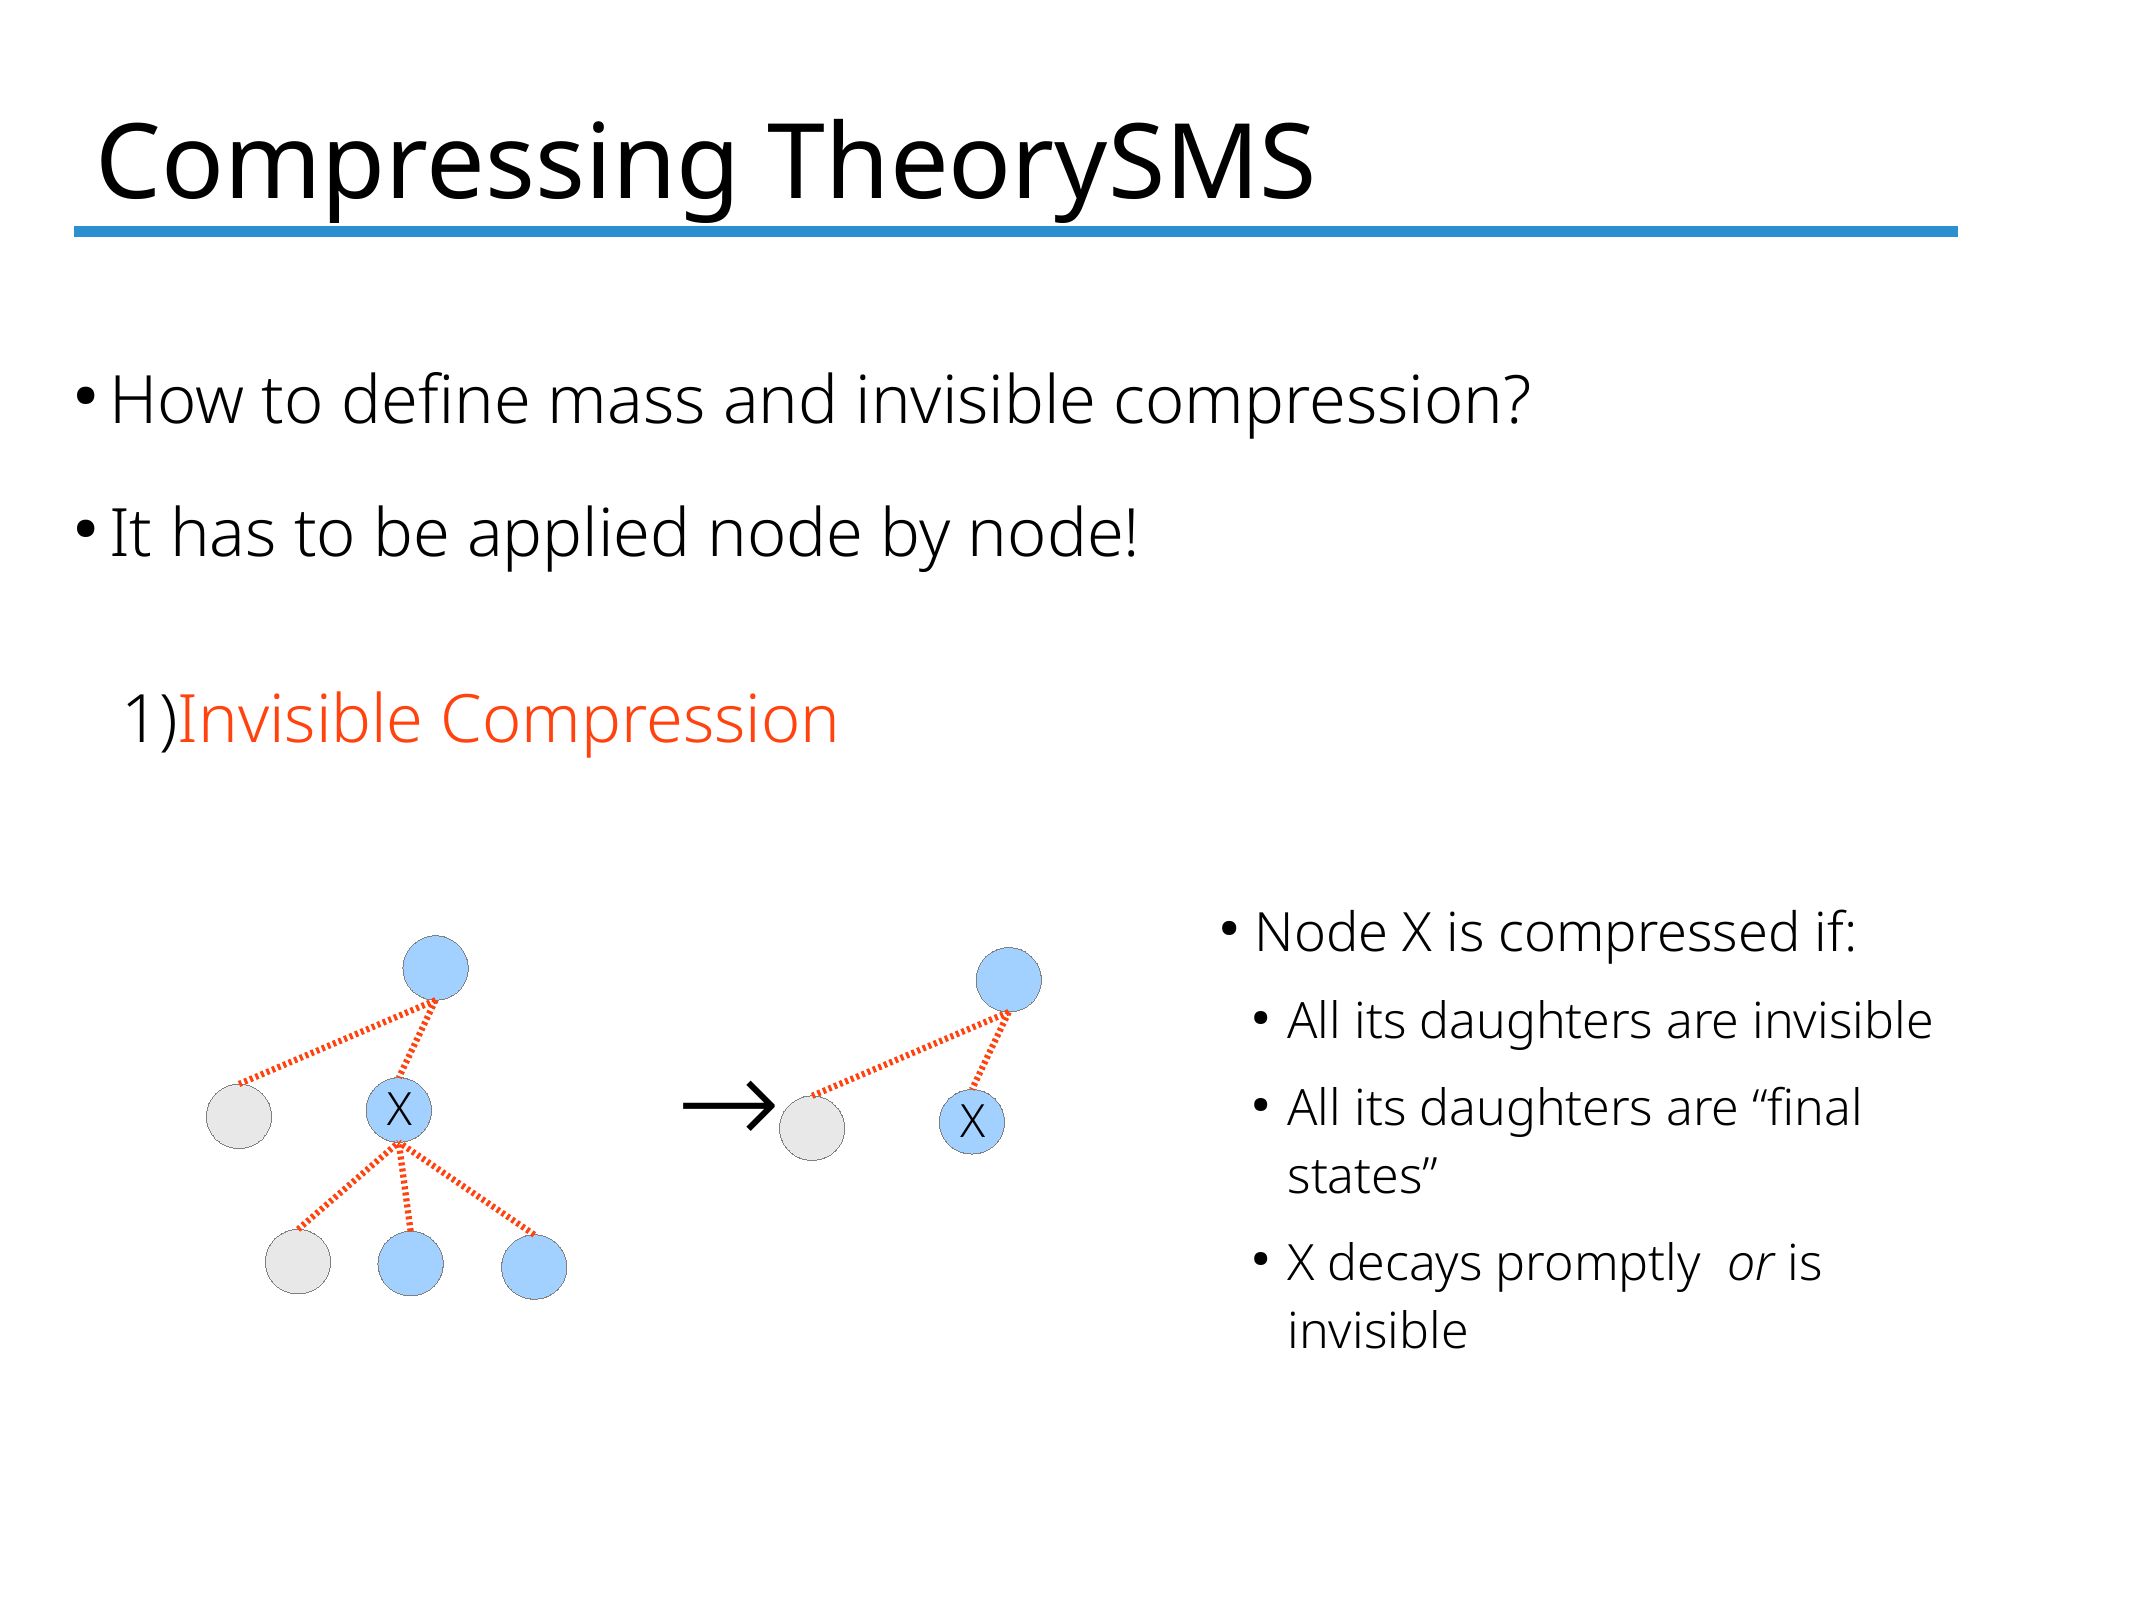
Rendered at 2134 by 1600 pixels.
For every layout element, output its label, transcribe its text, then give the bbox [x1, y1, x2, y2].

text_box [206, 1084, 272, 1149]
text_box X [372, 1068, 434, 1157]
text_box [501, 1234, 567, 1300]
text_box → [661, 1003, 836, 1192]
text_box [265, 1229, 331, 1294]
text_box [402, 935, 469, 1001]
text_box Invisible Compression [106, 663, 934, 835]
text_box X [945, 1080, 1008, 1169]
text_box Compressing TheorySMS [72, 70, 1342, 243]
text_box How to define mass and invisible compression? It has to be applied node by node! [59, 345, 2008, 678]
text_box [939, 1103, 945, 1140]
text_box [377, 1231, 444, 1296]
text_box Node X is compressed if: All its daughters are invisible All its daughters are “final states” X decays promptly or is invisible [1204, 885, 2032, 1445]
text_box [366, 1091, 372, 1129]
text_box [976, 947, 1042, 1012]
text_box [779, 1095, 845, 1161]
